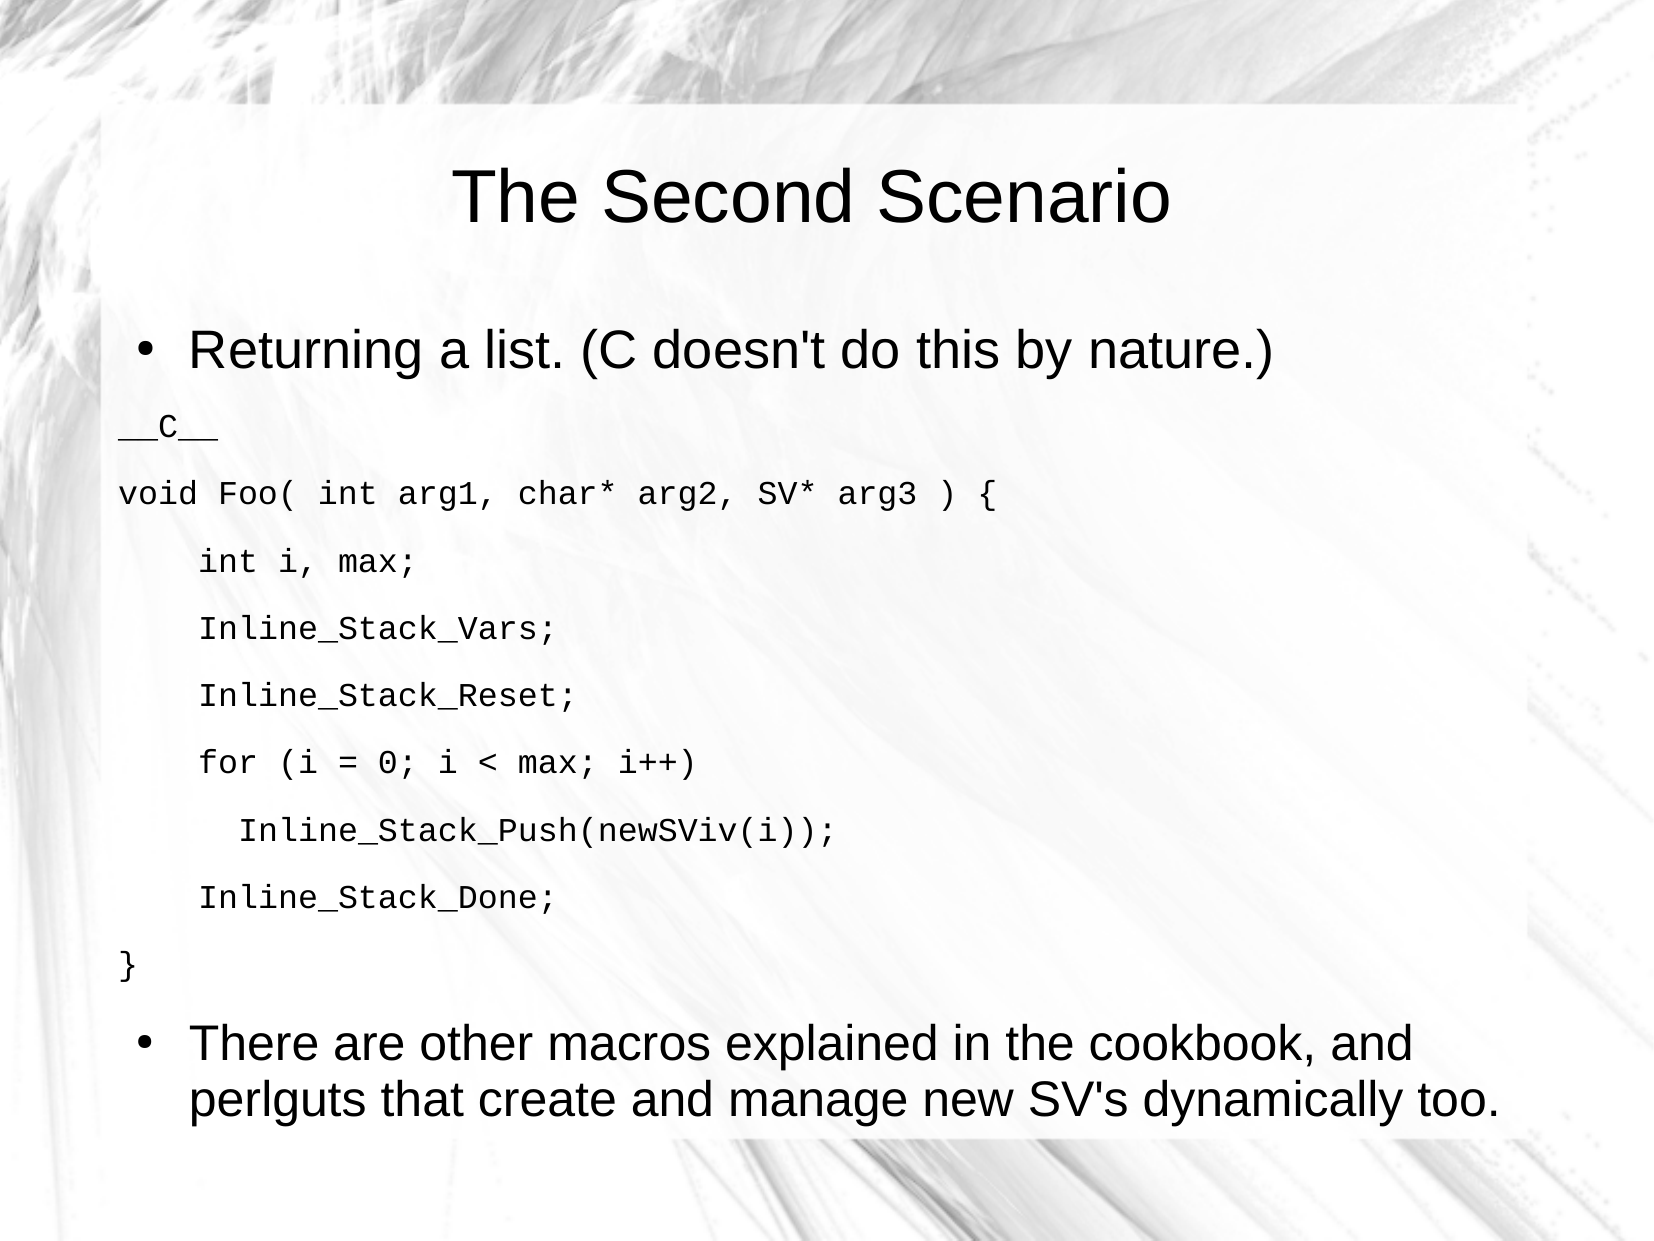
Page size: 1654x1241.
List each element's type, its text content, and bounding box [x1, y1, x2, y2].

picture [0, 0, 1654, 1241]
title The Second Scenario [118, 112, 1506, 281]
list Returning a list. (C doesn't do this by nature.) __C__ void Foo( int arg1, char* arg2, SV* arg3 ) { int i, max; Inline_Stack_Vars; Inline_Stack_Reset; for (i = 0; i < max; i++) Inline_Stack_Push(newSViv(i)); Inline_Stack_Done; } There are other macros explained in the cookbook, and perlguts that create and manage new SV's dynamically too. [118, 319, 1571, 1139]
